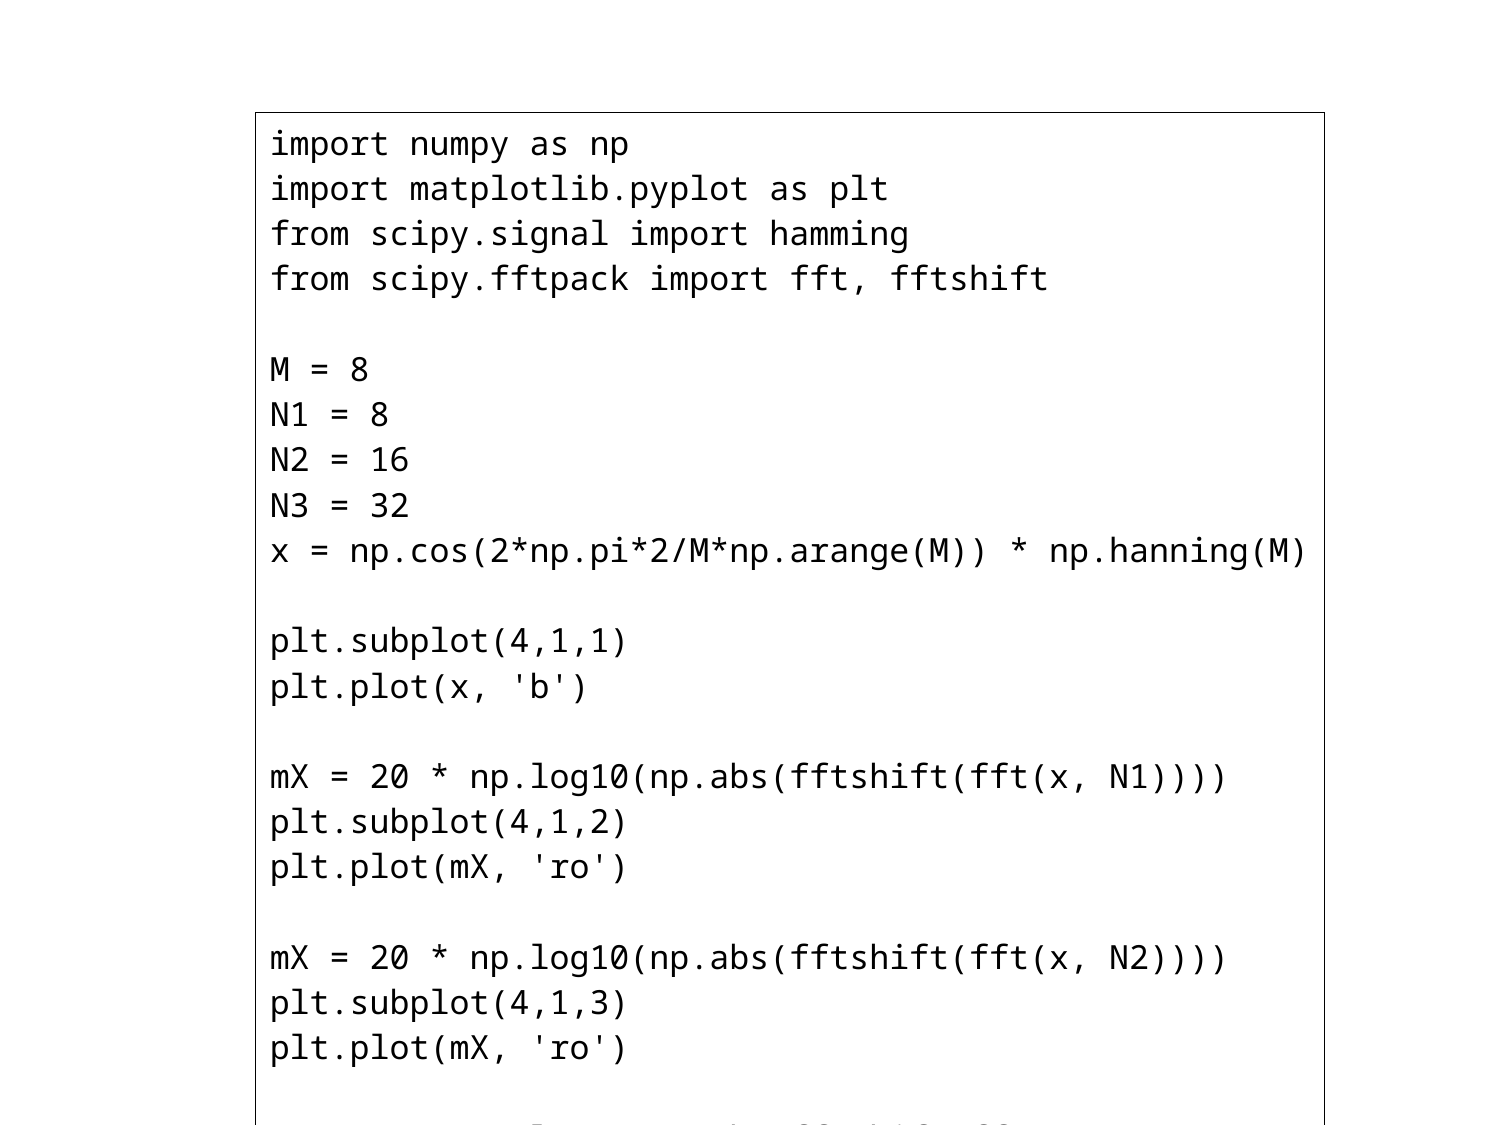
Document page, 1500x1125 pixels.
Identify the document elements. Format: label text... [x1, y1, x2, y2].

text_box import numpy as np import matplotlib.pyplot as plt from scipy.signal import hamming from scipy.fftpack import fft, fftshift M = 8 N1 = 8 N2 = 16 N3 = 32 x = np.cos(2*np.pi*2/M*np.arange(M)) * np.hanning(M) plt.subplot(4,1,1) plt.plot(x, 'b') mX = 20 * np.log10(np.abs(fftshift(fft(x, N1)))) plt.subplot(4,1,2) plt.plot(mX, 'ro') mX = 20 * np.log10(np.abs(fftshift(fft(x, N2)))) plt.subplot(4,1,3) plt.plot(mX, 'ro') mX = 20 * np.log10(np.abs(fftshift(fft(x, N3)))) plt.subplot(4,1,4) plt.plot(mX, 'ro') [255, 112, 1324, 959]
